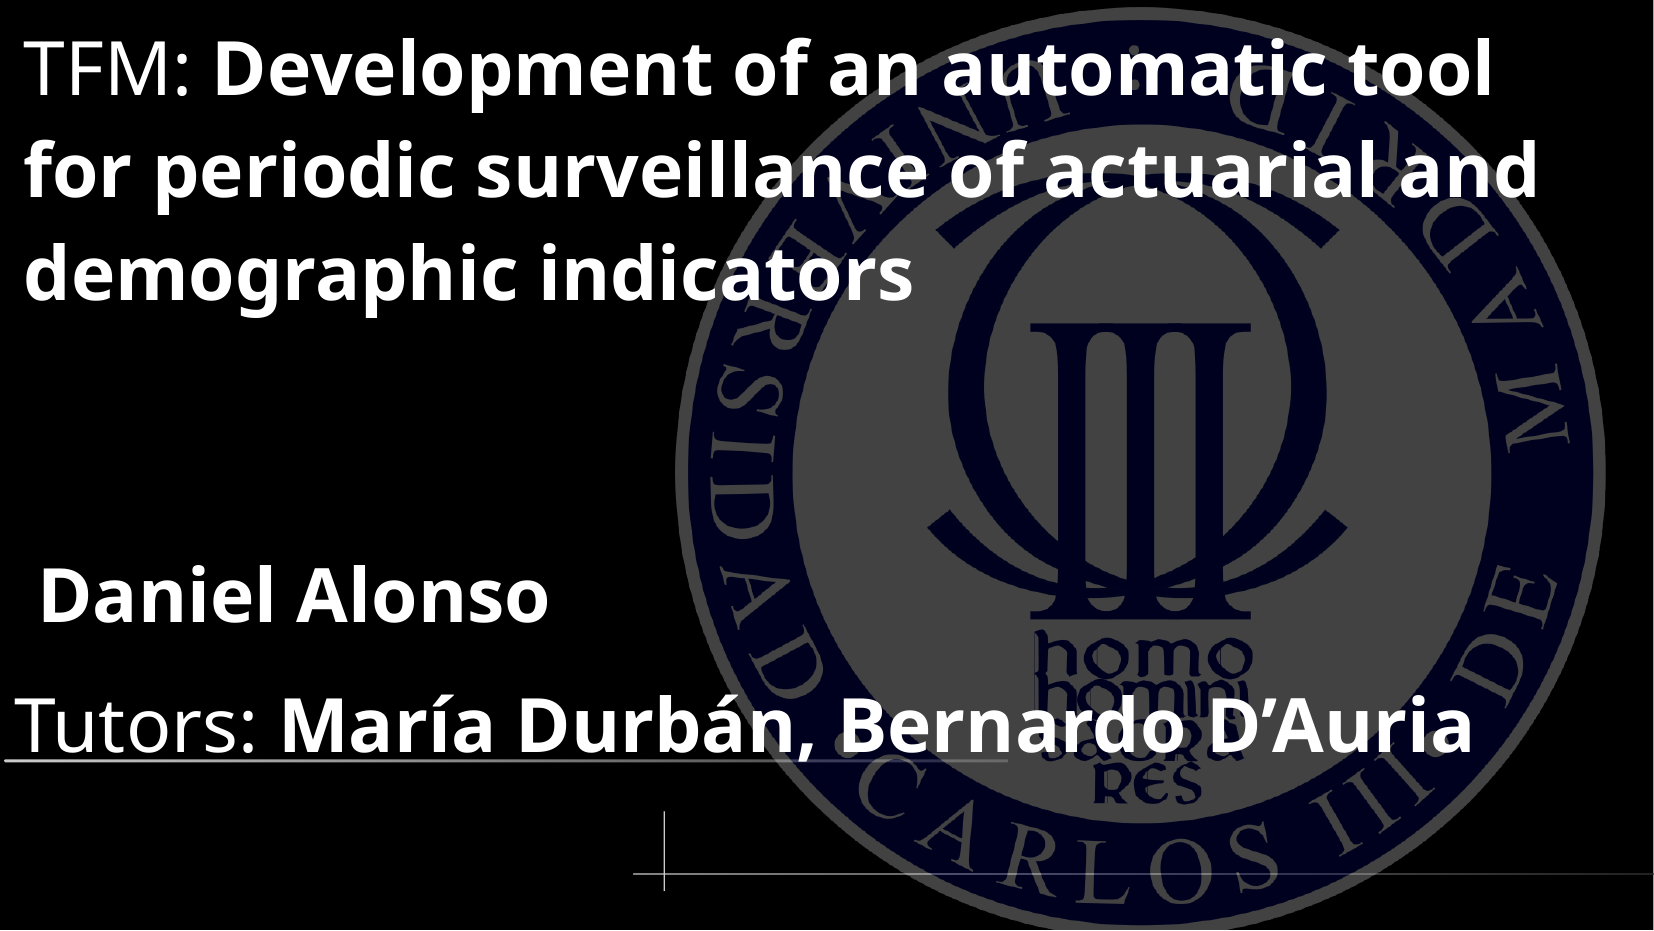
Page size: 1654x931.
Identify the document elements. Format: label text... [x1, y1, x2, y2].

title Daniel Alonso [37, 511, 601, 664]
picture [675, 764, 1606, 931]
title TFM: Development of an automatic tool for periodic surveillance of actuarial and demographic indicators [23, 37, 1613, 301]
picture [675, 301, 1606, 664]
text_box Tutors: María Durbán, Bernardo D’Auria [0, 664, 1613, 764]
picture [675, 7, 1606, 37]
